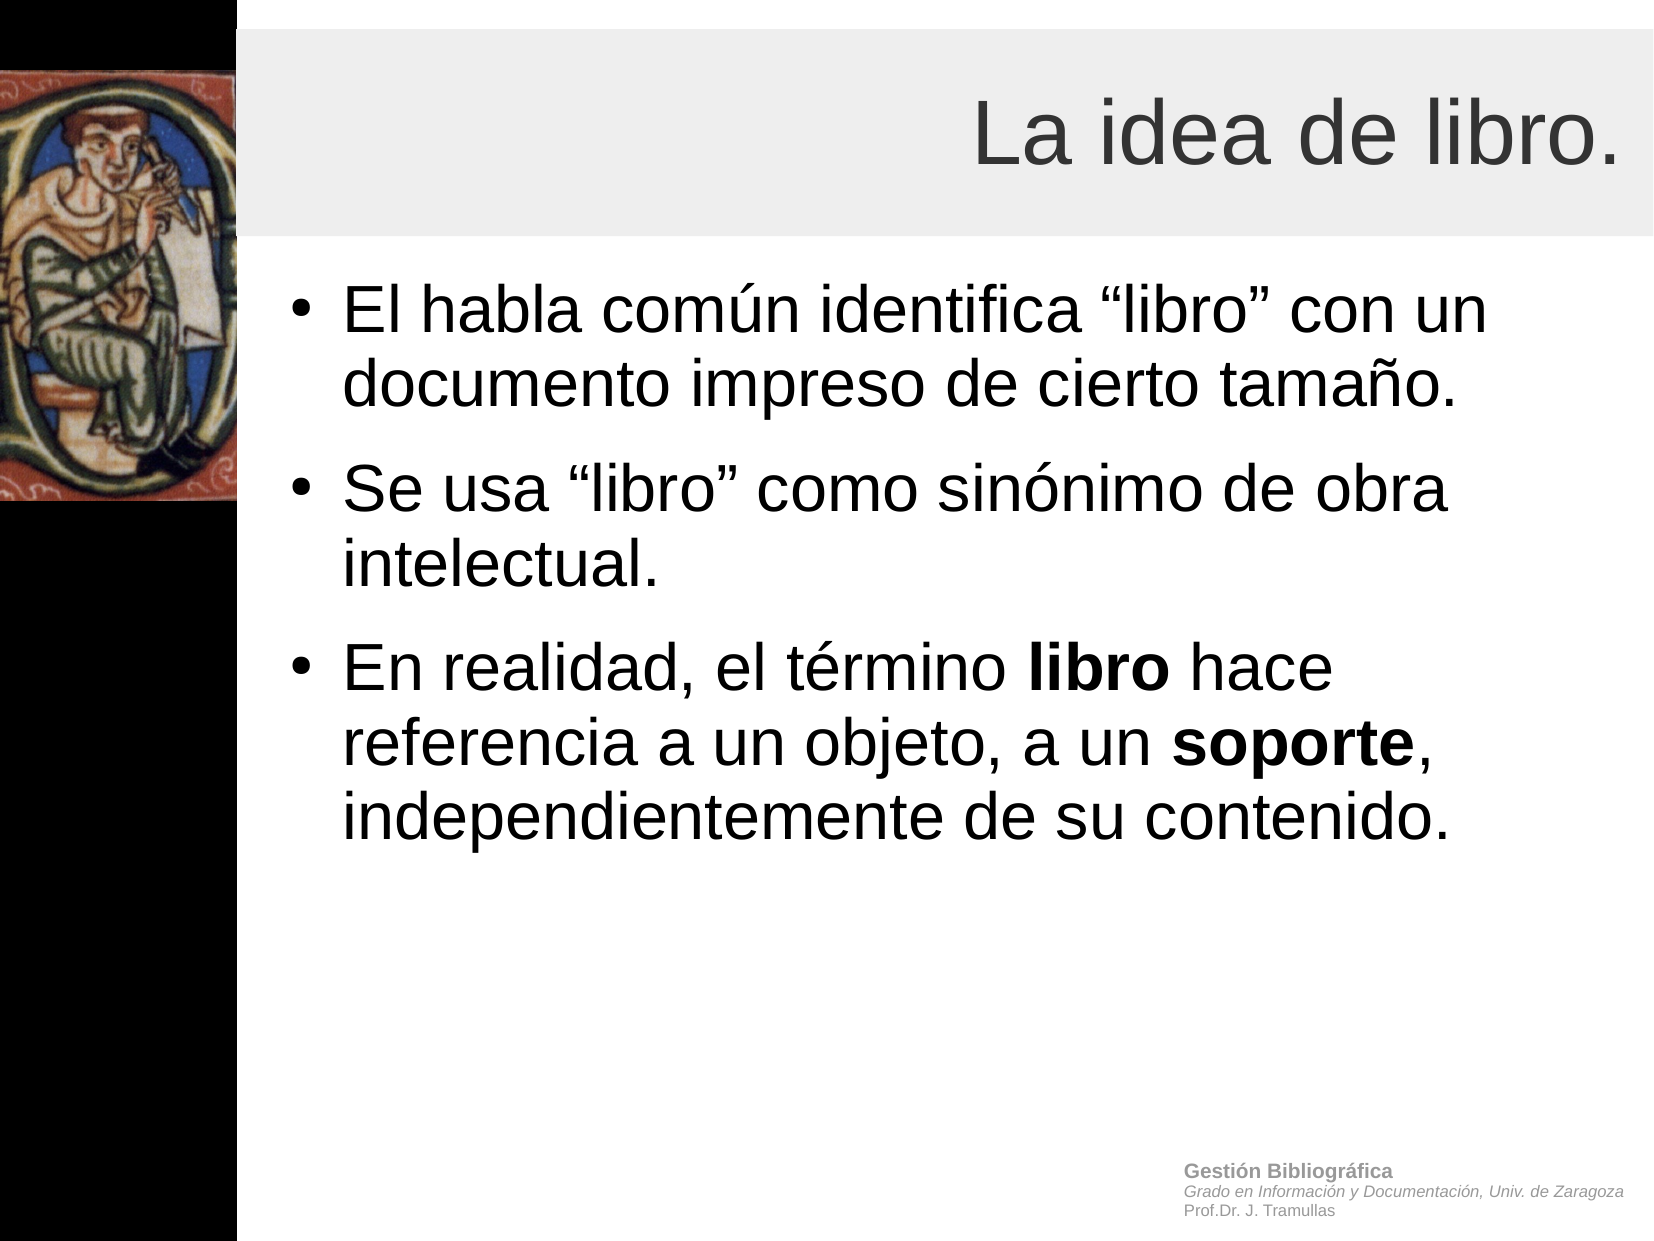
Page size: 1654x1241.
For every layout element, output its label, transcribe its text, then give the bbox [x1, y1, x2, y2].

title La idea de libro. [236, 29, 1654, 237]
list El habla común identifica “libro” con un documento impreso de cierto tamaño. Se usa “libro” como sinónimo de obra intelectual. En realidad, el término libro hace referencia a un objeto, a un soporte, independientemente de su contenido. [271, 271, 1619, 1134]
picture [0, 70, 237, 501]
